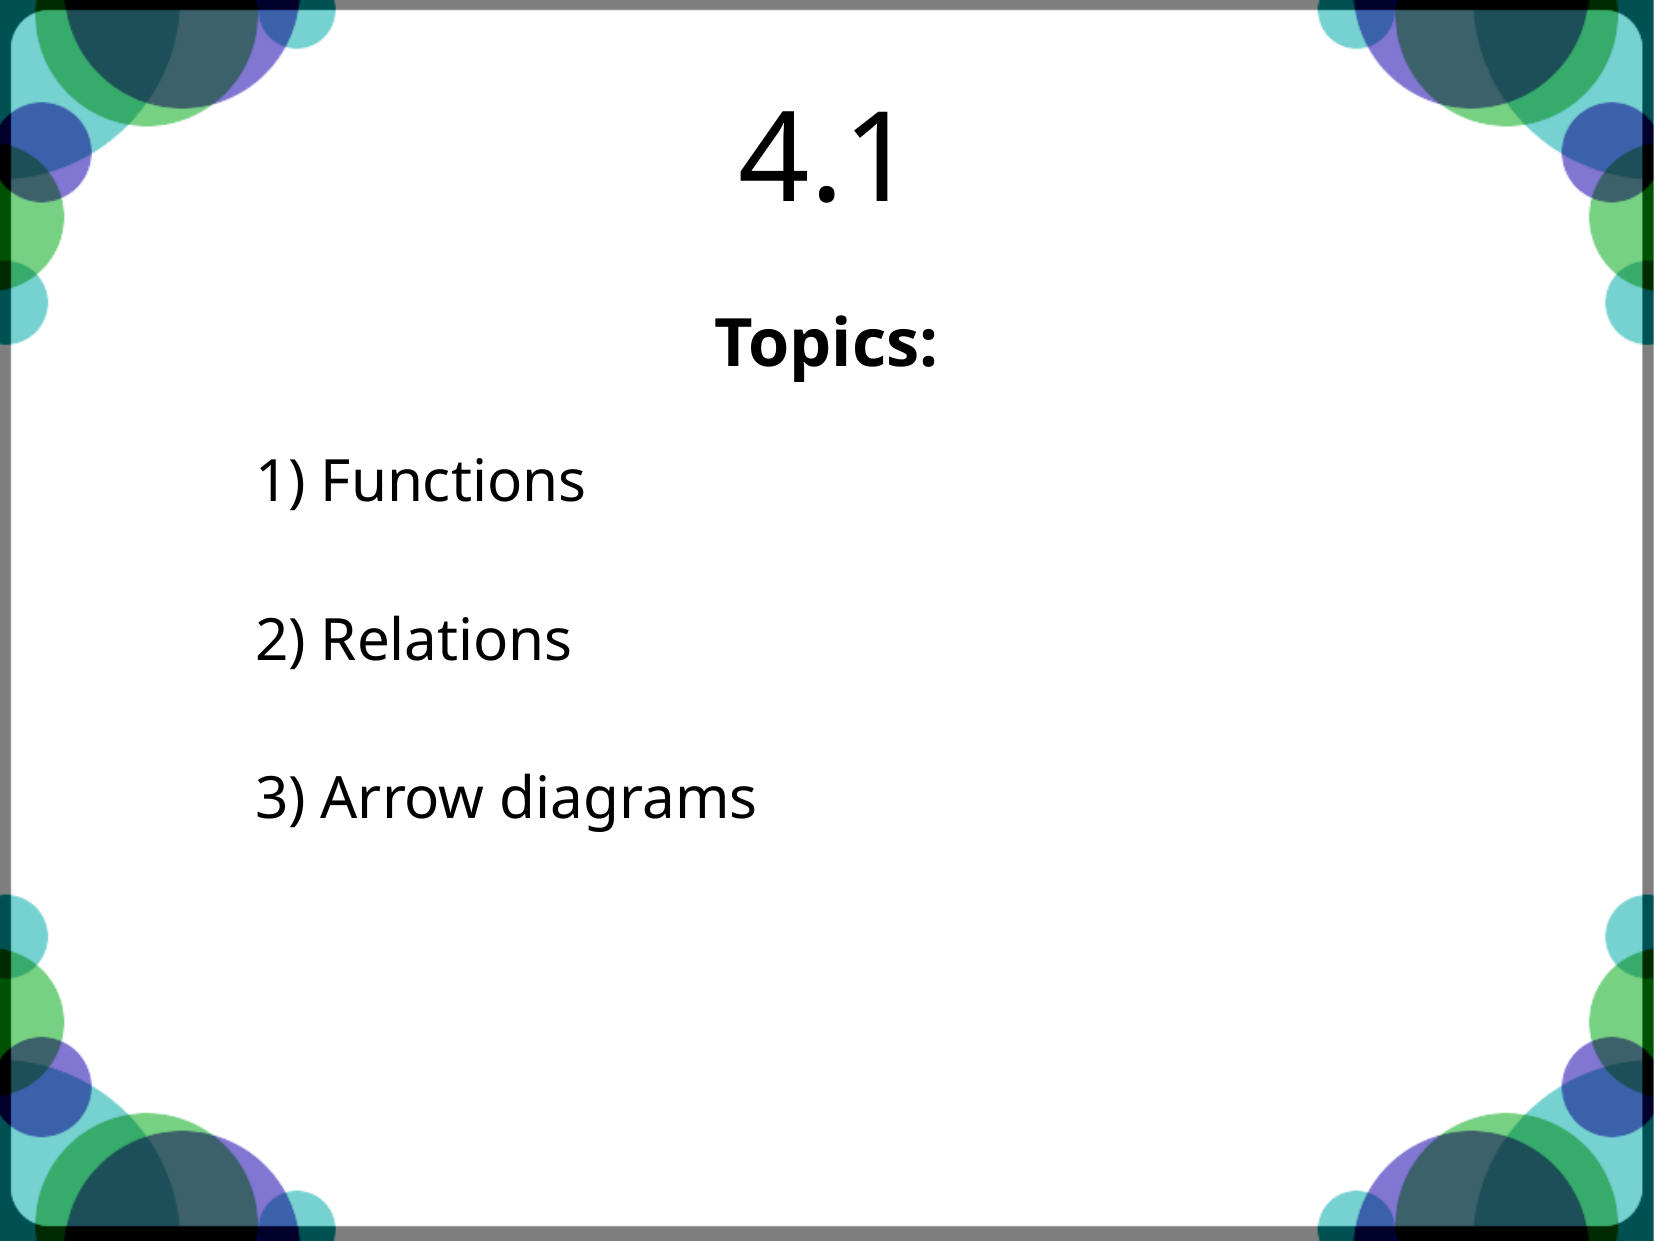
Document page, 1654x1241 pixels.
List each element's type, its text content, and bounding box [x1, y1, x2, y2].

text_box Functions Relations Arrow diagrams [255, 405, 1411, 871]
subtitle Topics: [82, 290, 1571, 391]
title 4.1 [82, 49, 1571, 257]
picture [0, 0, 1654, 1241]
